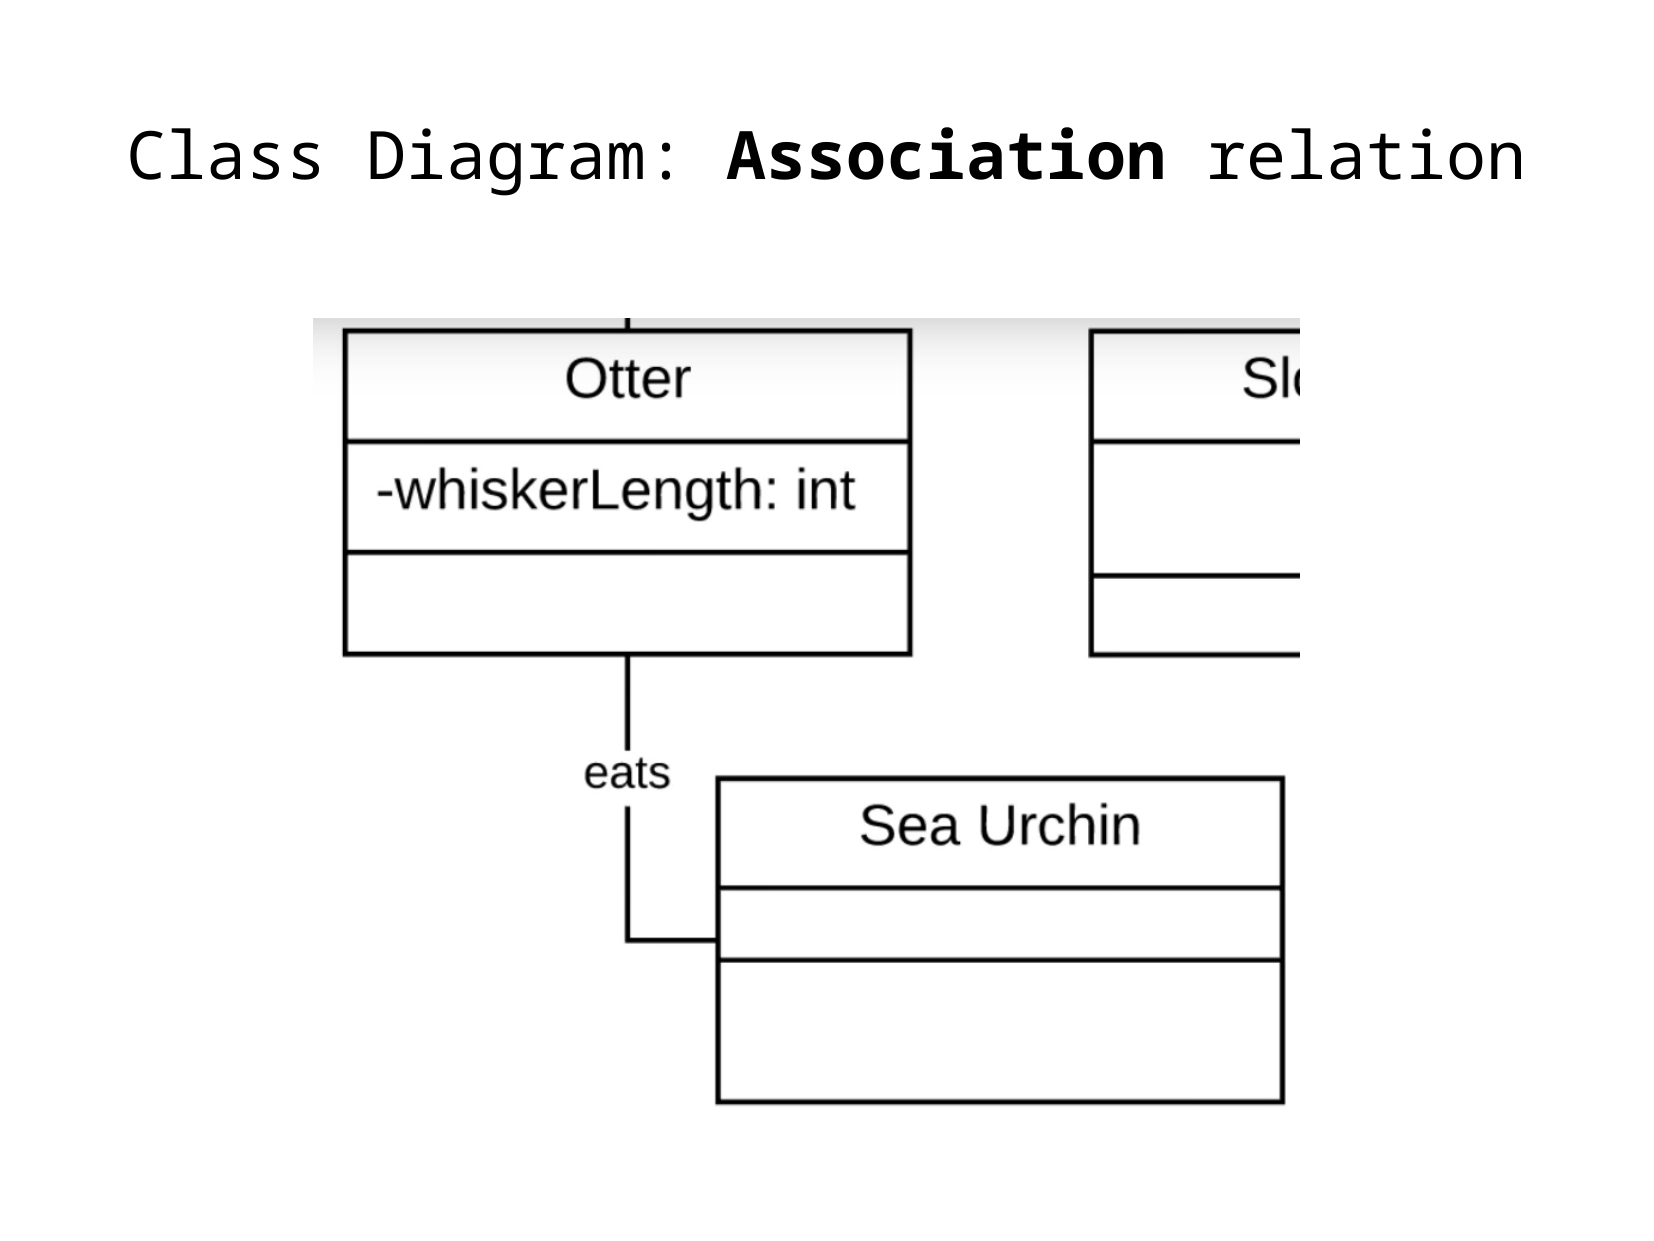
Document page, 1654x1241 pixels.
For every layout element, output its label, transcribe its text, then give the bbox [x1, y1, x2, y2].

picture [313, 318, 1300, 1123]
title Class Diagram: Association relation [35, 49, 1619, 257]
